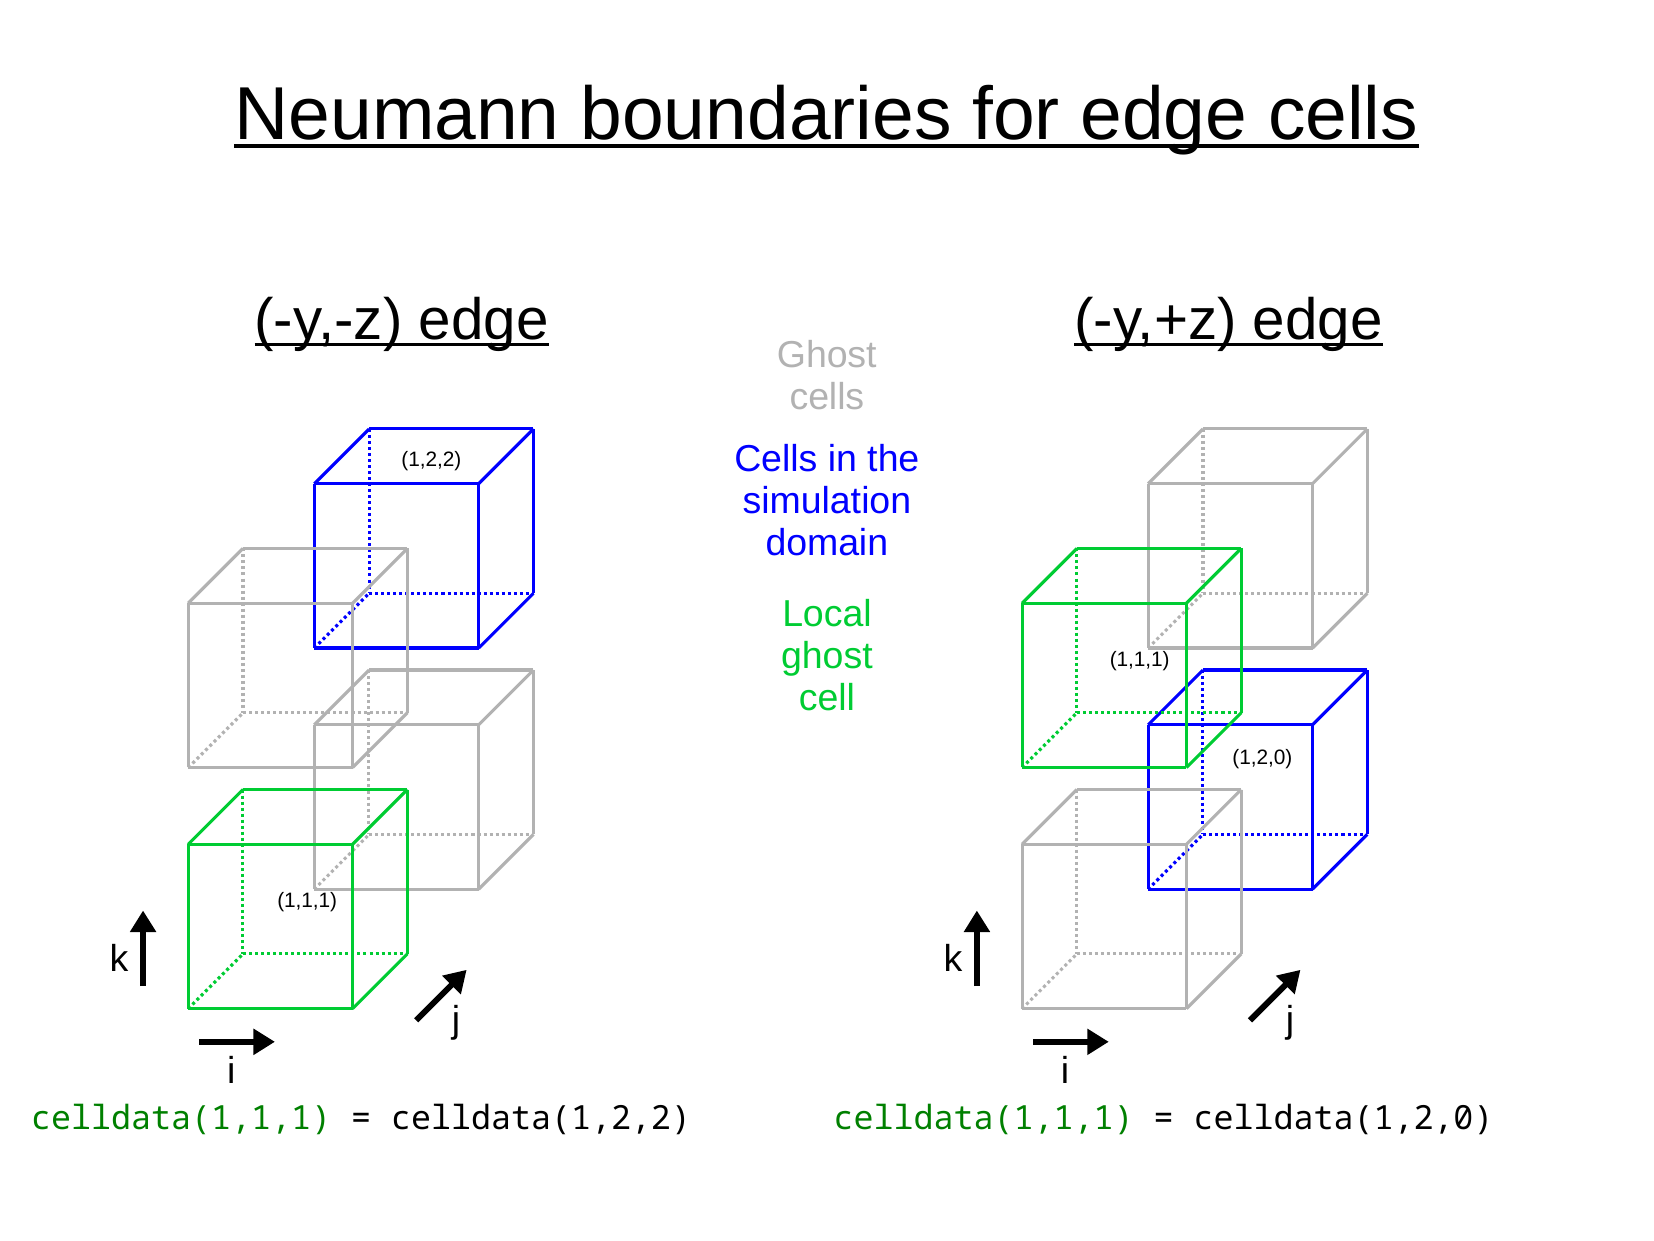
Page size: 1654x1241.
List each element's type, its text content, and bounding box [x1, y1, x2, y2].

text_box Neumann boundaries for edge cells [74, 64, 1579, 164]
text_box celldata(1,1,1) = celldata(1,2,2) [16, 1086, 790, 1202]
text_box celldata(1,1,1) = celldata(1,2,0) [818, 1086, 1592, 1202]
text_box i [1036, 1042, 1094, 1086]
text_box j [427, 991, 486, 1048]
text_box k [90, 929, 148, 987]
text_box Ghost cells [715, 326, 938, 425]
text_box k [923, 929, 982, 987]
text_box (-y,+z) edge [995, 279, 1462, 379]
text_box i [202, 1042, 261, 1086]
text_box (-y,-z) edge [169, 279, 635, 379]
text_box (1,2,2) [384, 440, 479, 479]
text_box j [1260, 991, 1319, 1048]
text_box Local ghost cell [732, 584, 922, 726]
text_box (1,1,1) [262, 881, 353, 920]
text_box (1,2,0) [1202, 738, 1323, 782]
text_box Cells in the simulation domain [715, 430, 938, 571]
text_box (1,1,1) [1093, 640, 1187, 679]
